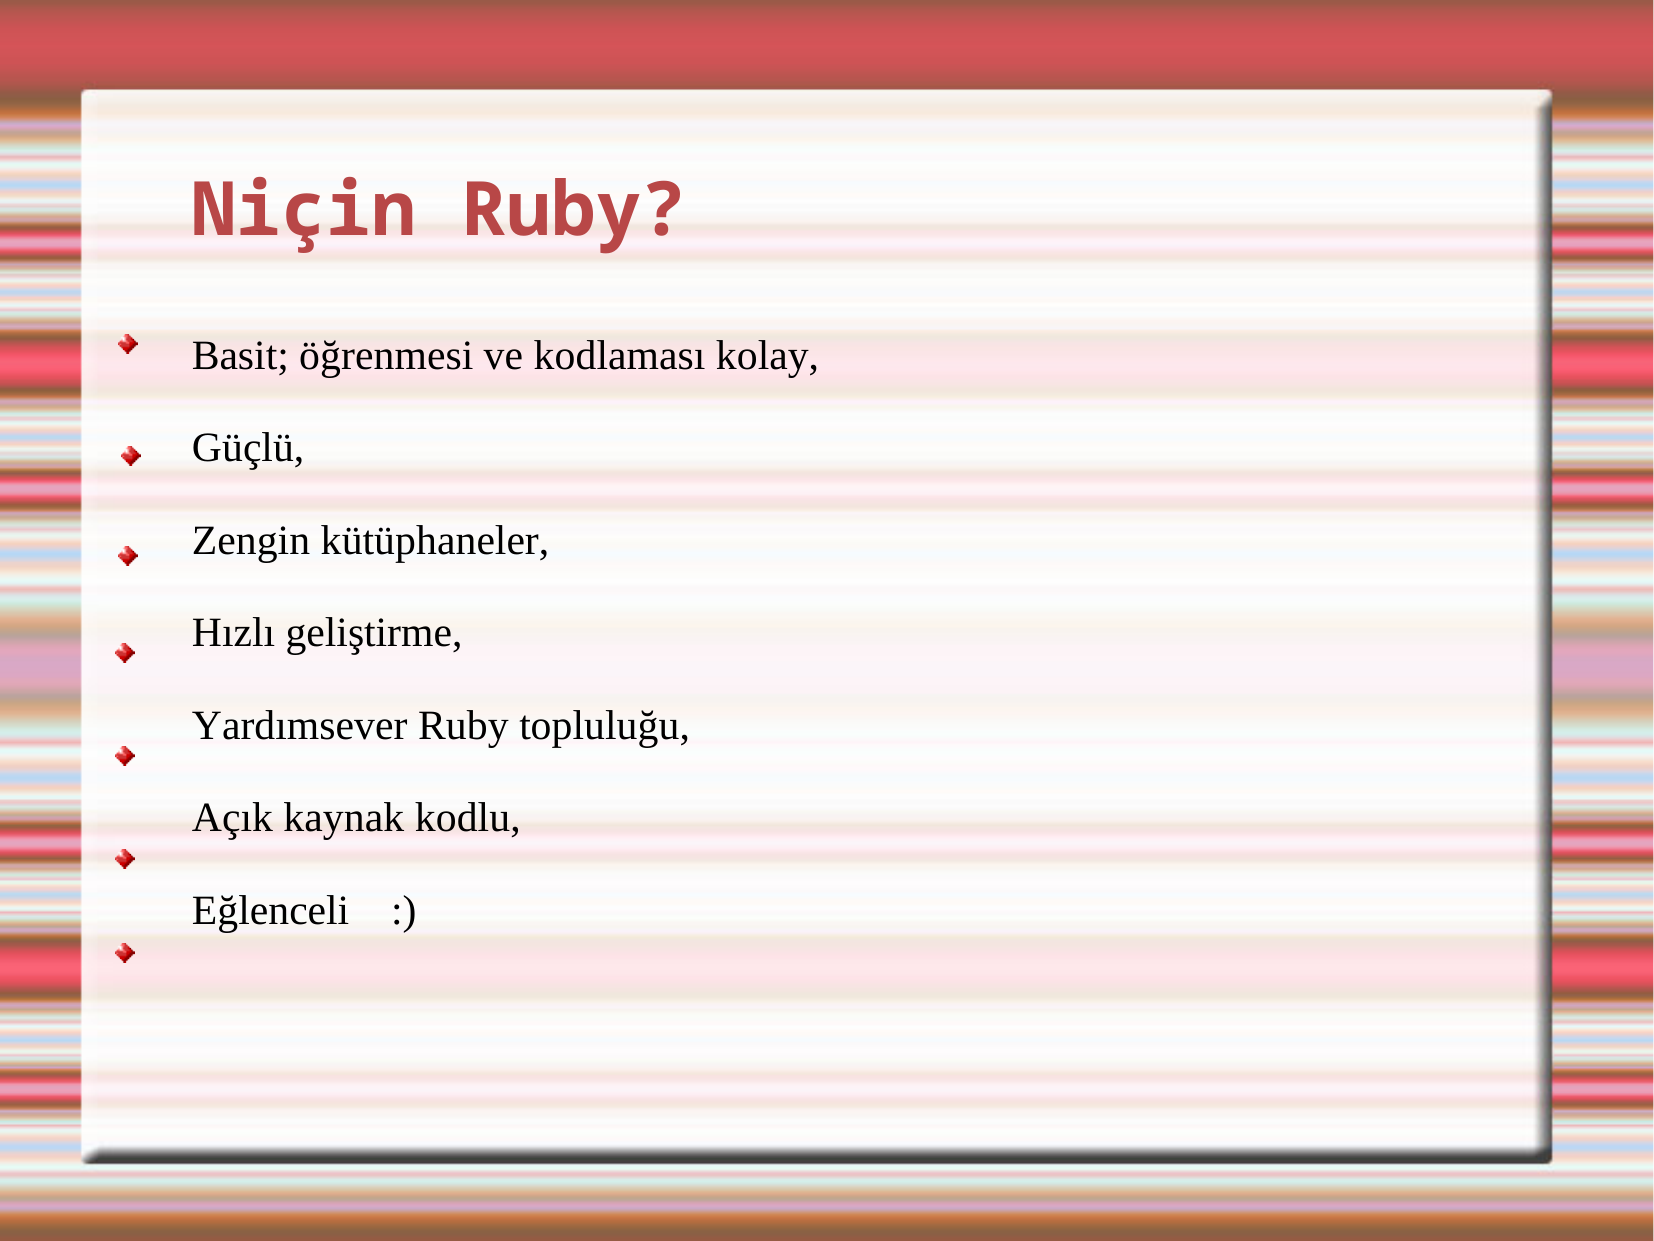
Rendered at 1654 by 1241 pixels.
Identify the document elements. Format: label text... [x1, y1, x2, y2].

picture [0, 0, 1654, 1241]
text_box Niçin Ruby? [177, 147, 1359, 249]
text_box Basit; öğrenmesi ve kodlaması kolay, Güçlü, Zengin kütüphaneler, Hızlı geliştirme, Yardımsever Ruby topluluğu, Açık kaynak kodlu, Eğlenceli :) [177, 324, 1004, 941]
